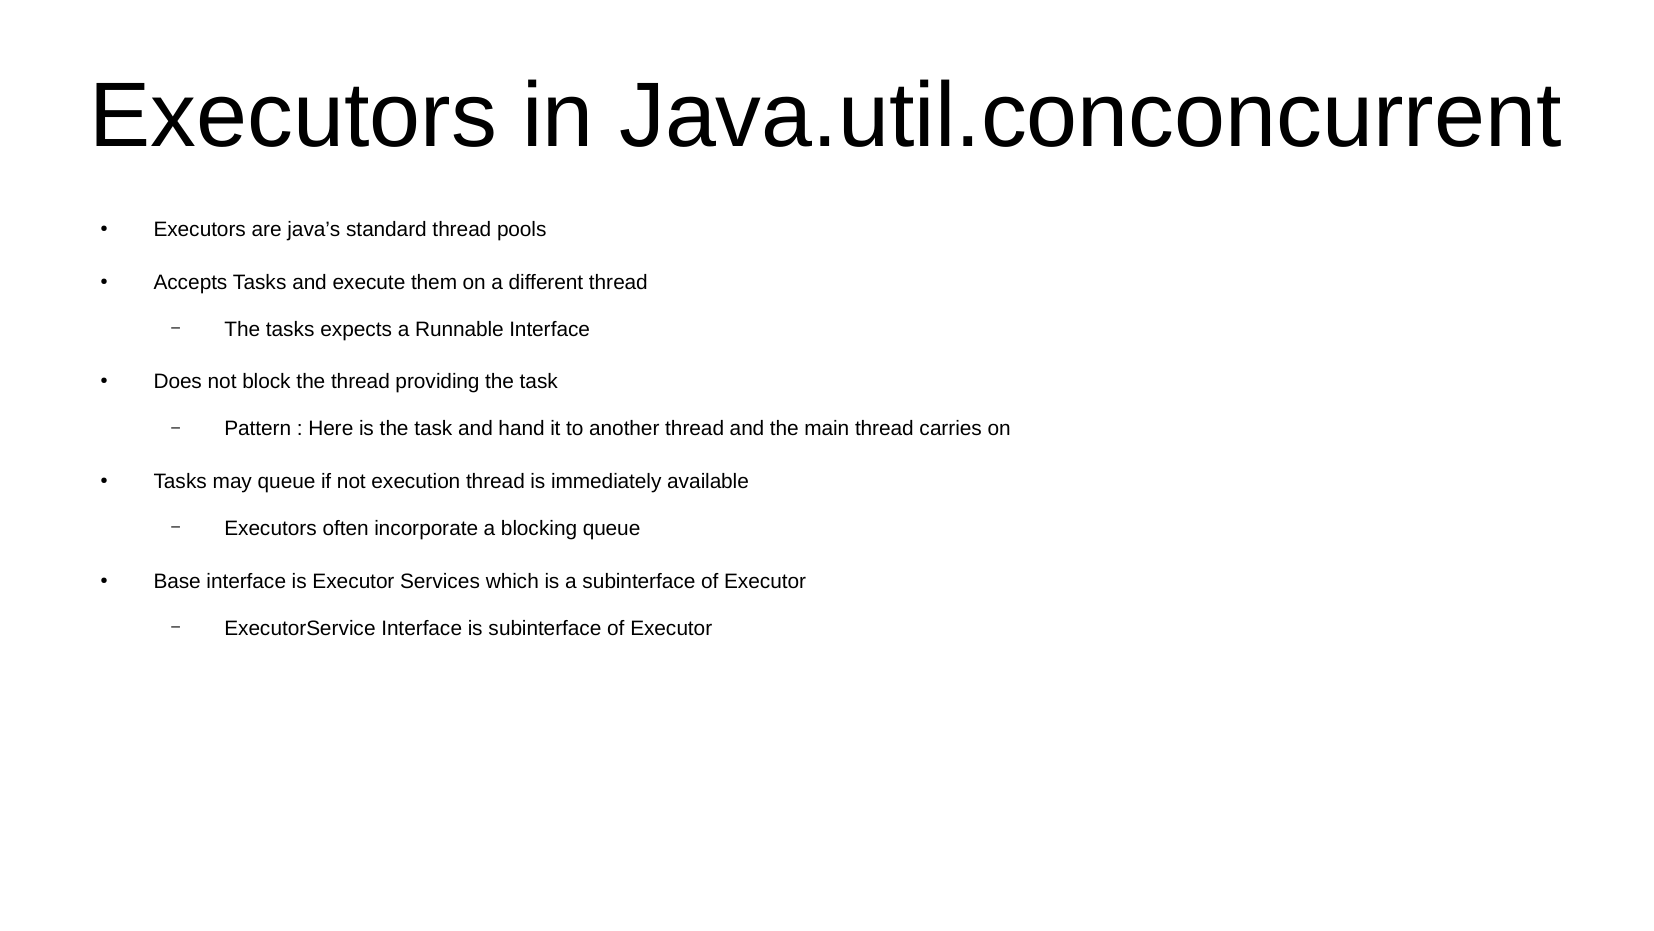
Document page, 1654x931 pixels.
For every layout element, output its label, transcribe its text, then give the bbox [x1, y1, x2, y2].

title Executors in Java.util.conconcurrent [82, 37, 1571, 193]
list Executors are java’s standard thread pools Accepts Tasks and execute them on a different thread The tasks expects a Runnable Interface Does not block the thread providing the task Pattern : Here is the task and hand it to another thread and the main thread carries on Tasks may queue if not execution thread is immediately available Executors often incorporate a blocking queue Base interface is Executor Services which is a subinterface of Executor ExecutorService Interface is subinterface of Executor [82, 217, 1613, 901]
